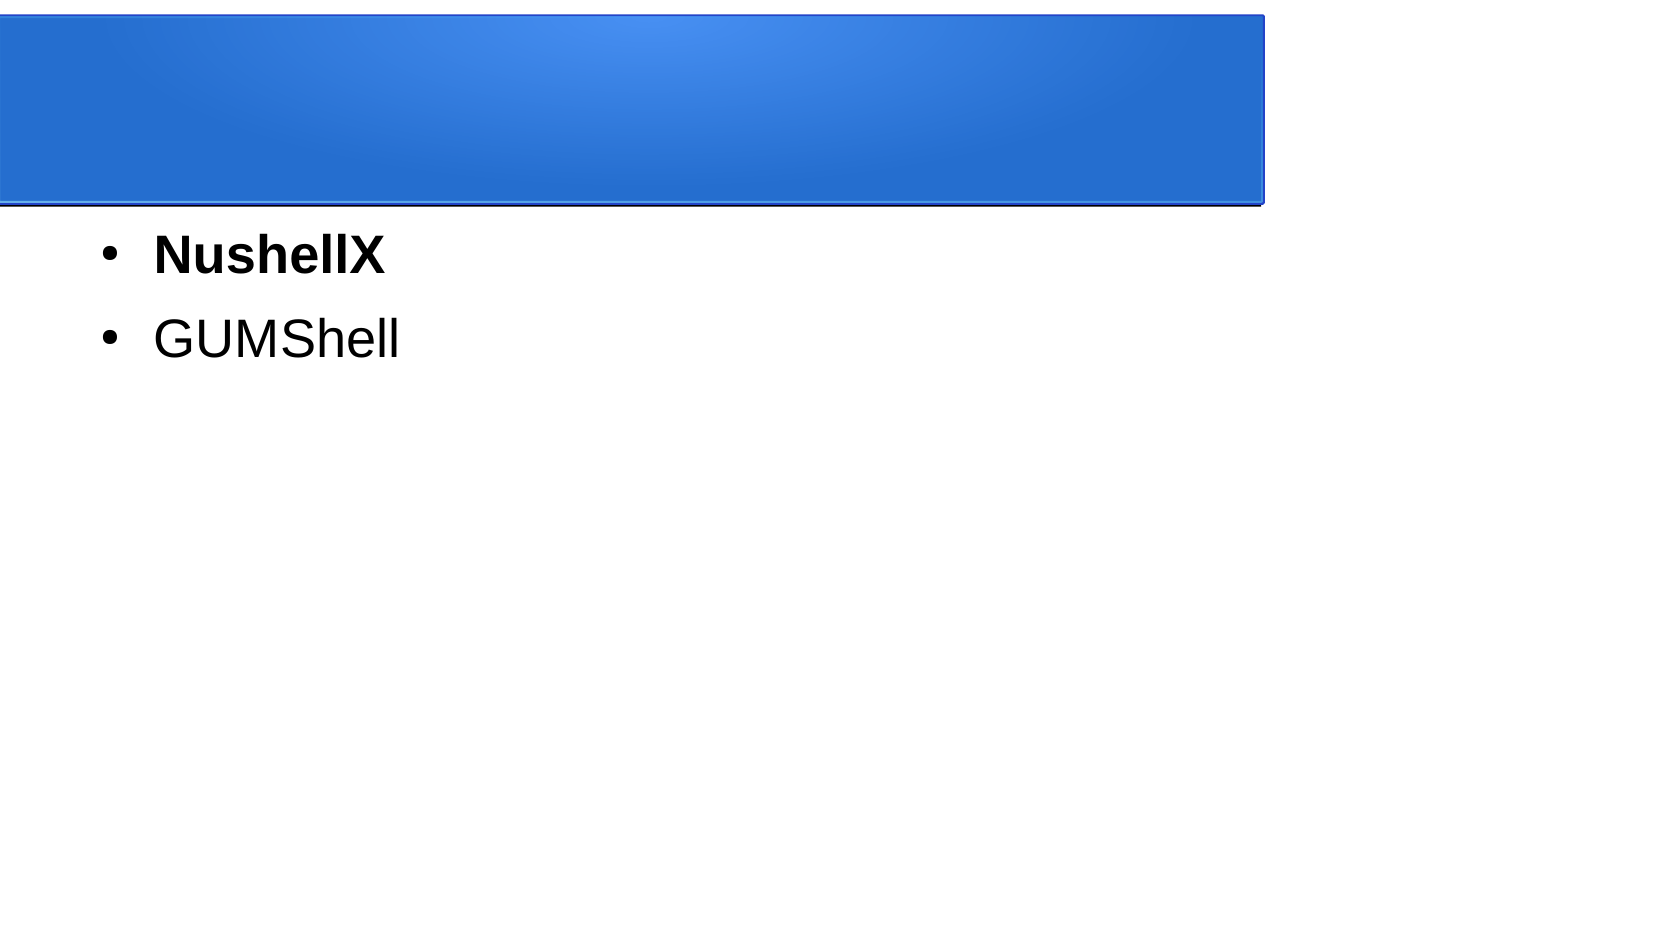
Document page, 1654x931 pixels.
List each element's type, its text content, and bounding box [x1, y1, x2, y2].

list NushellX GUMShell [82, 224, 1571, 764]
